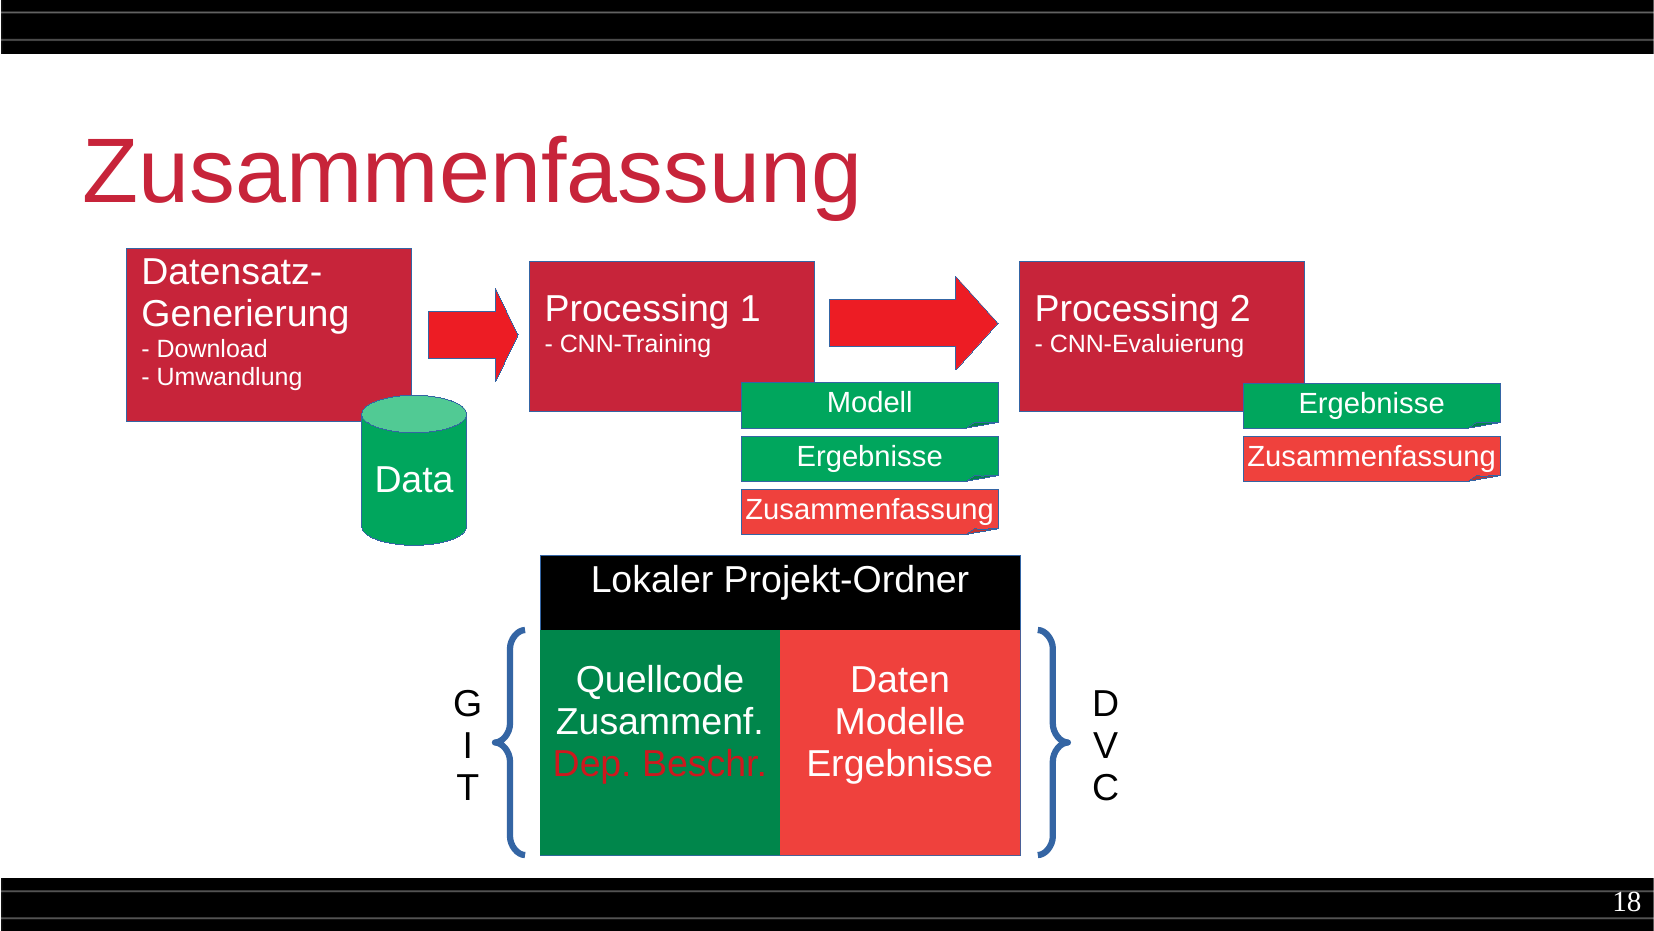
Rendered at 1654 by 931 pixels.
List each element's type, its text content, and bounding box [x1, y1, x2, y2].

text_box Quellcode Zusammenf. Dep. Beschr. [540, 630, 780, 856]
text_box Ergebnisse [1243, 383, 1501, 429]
text_box Processing 2 - CNN-Evaluierung [1019, 261, 1305, 412]
text_box Zusammenfassung [741, 489, 999, 535]
text_box Processing 1 - CNN-Training [529, 261, 815, 412]
picture [1, 0, 1654, 54]
text_box Ergebnisse [741, 436, 999, 482]
text_box Daten Modelle Ergebnisse [780, 630, 1021, 856]
text_box Datensatz- Generierung - Download - Umwandlung [126, 248, 412, 422]
picture [1, 878, 1654, 931]
text_box GIT [437, 675, 498, 816]
text_box Zusammenfassung [1243, 436, 1501, 482]
text_box DVC [1075, 675, 1136, 816]
text_box Data [361, 416, 467, 546]
text_box Lokaler Projekt-Ordner [540, 555, 1021, 630]
text_box [428, 288, 519, 382]
text_box Modell [741, 382, 999, 429]
text_box [829, 276, 999, 370]
title Zusammenfassung [82, 92, 1571, 249]
